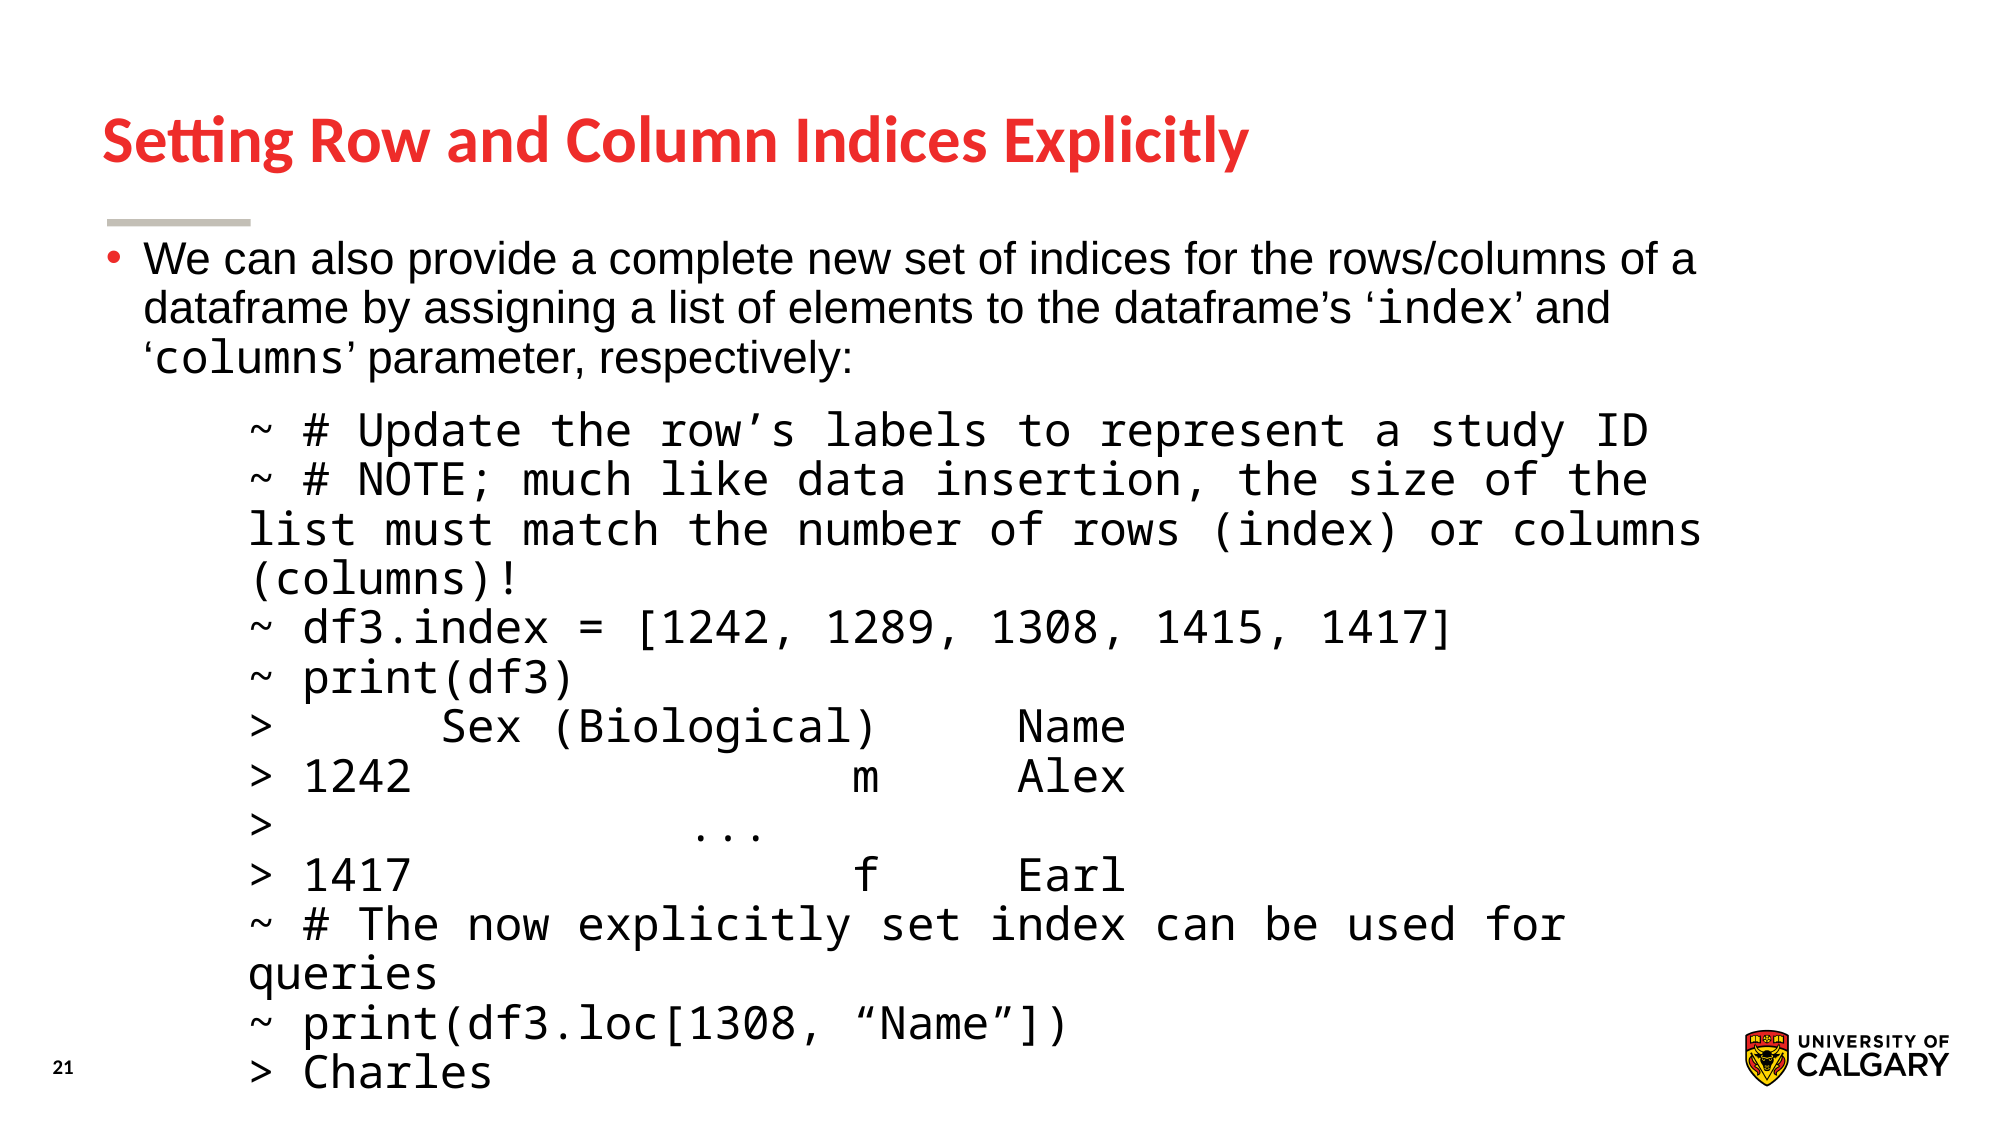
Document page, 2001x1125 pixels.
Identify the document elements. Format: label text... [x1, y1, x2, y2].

title Setting Row and Column Indices Explicitly [87, 60, 1774, 222]
picture [1722, 1012, 1972, 1099]
list We can also provide a complete new set of indices for the rows/columns of a dataframe by assigning a list of elements to the dataframe’s ‘index’ and ‘columns’ parameter, respectively: ~ # Update the row’s labels to represent a study ID ~ # NOTE; much like data insertion, the size of the list must match the number of rows (index) or columns (columns)! ~ df3.index = [1242, 1289, 1308, 1415, 1417] ~ print(df3) > Sex (Biological) Name > 1242 m Alex > ... > 1417 f Earl ~ # The now explicitly set index can be used for queries ~ print(df3.loc[1308, “Name”]) > Charles [91, 227, 1774, 941]
